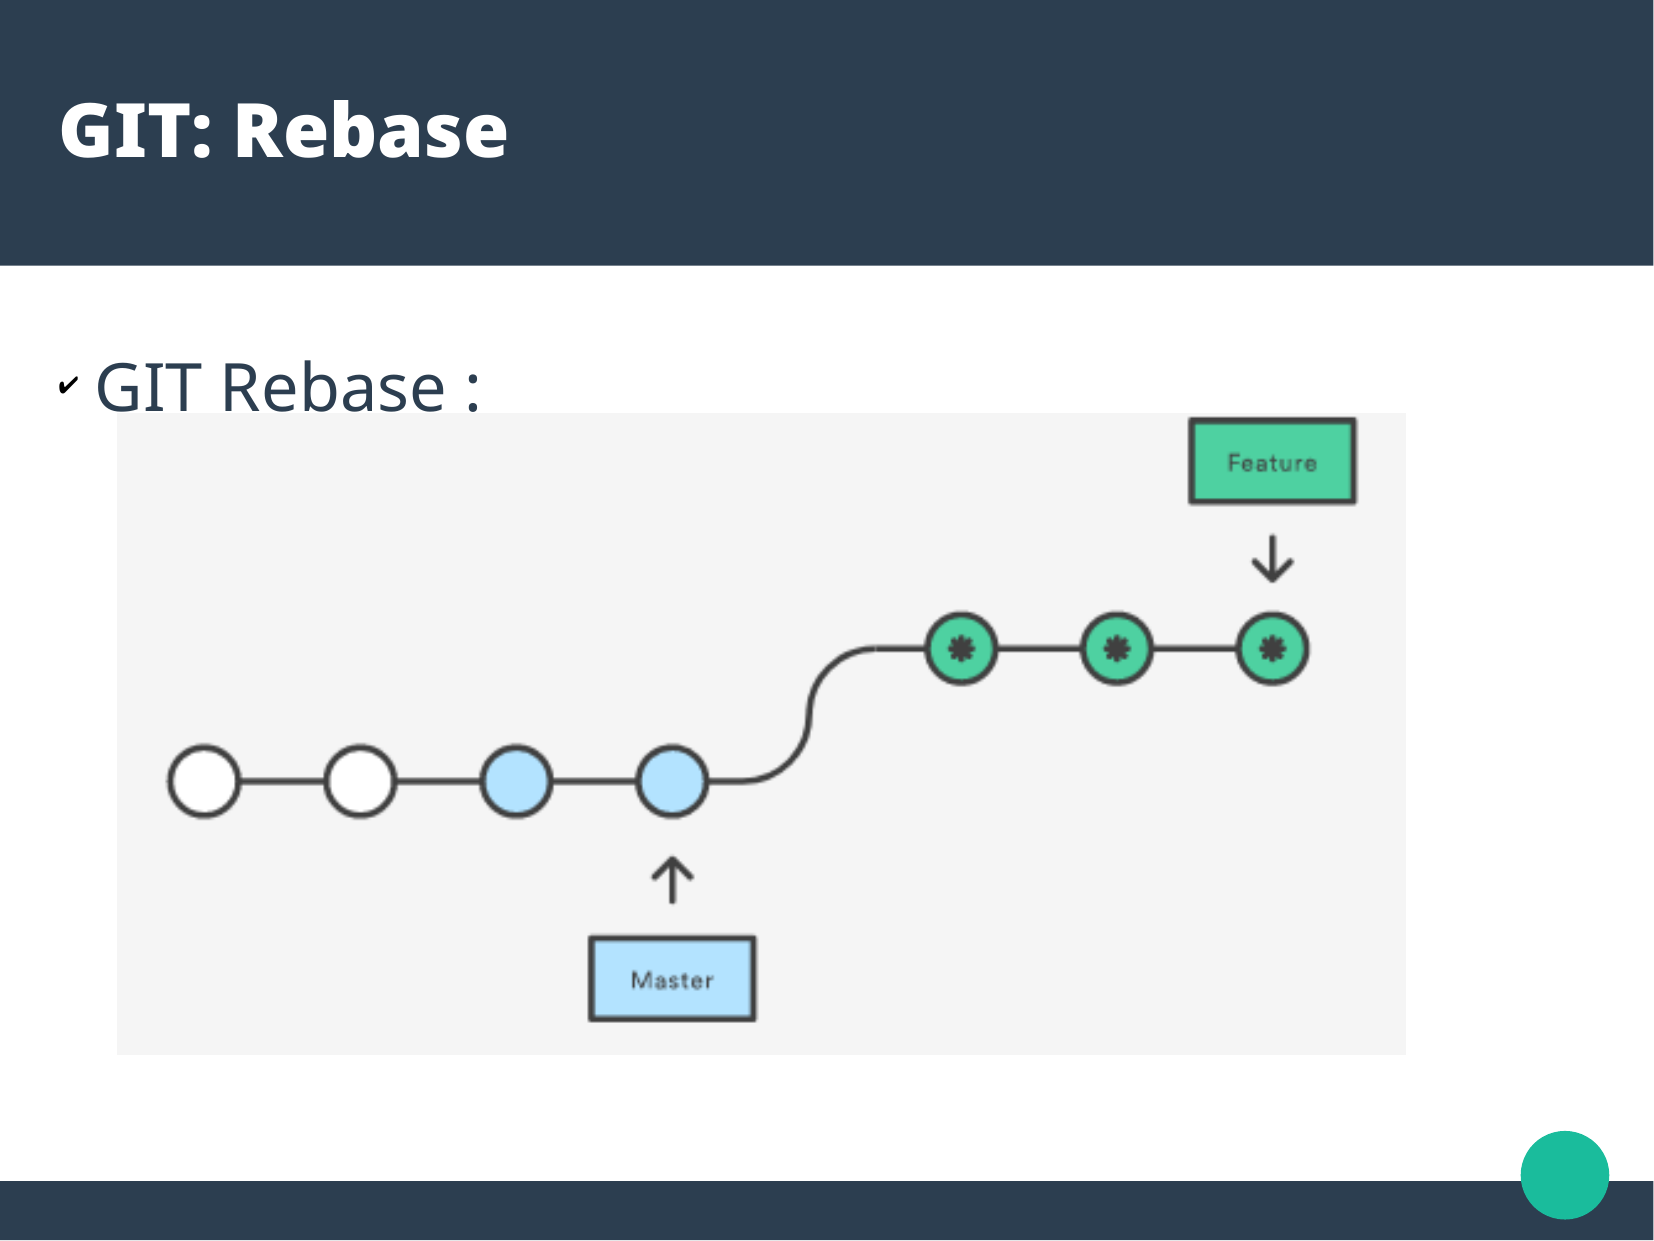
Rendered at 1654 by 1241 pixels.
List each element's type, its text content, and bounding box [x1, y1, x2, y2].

title GIT: Rebase [59, 40, 1595, 216]
picture [117, 413, 1406, 1055]
subtitle GIT Rebase : [59, 295, 1595, 1229]
